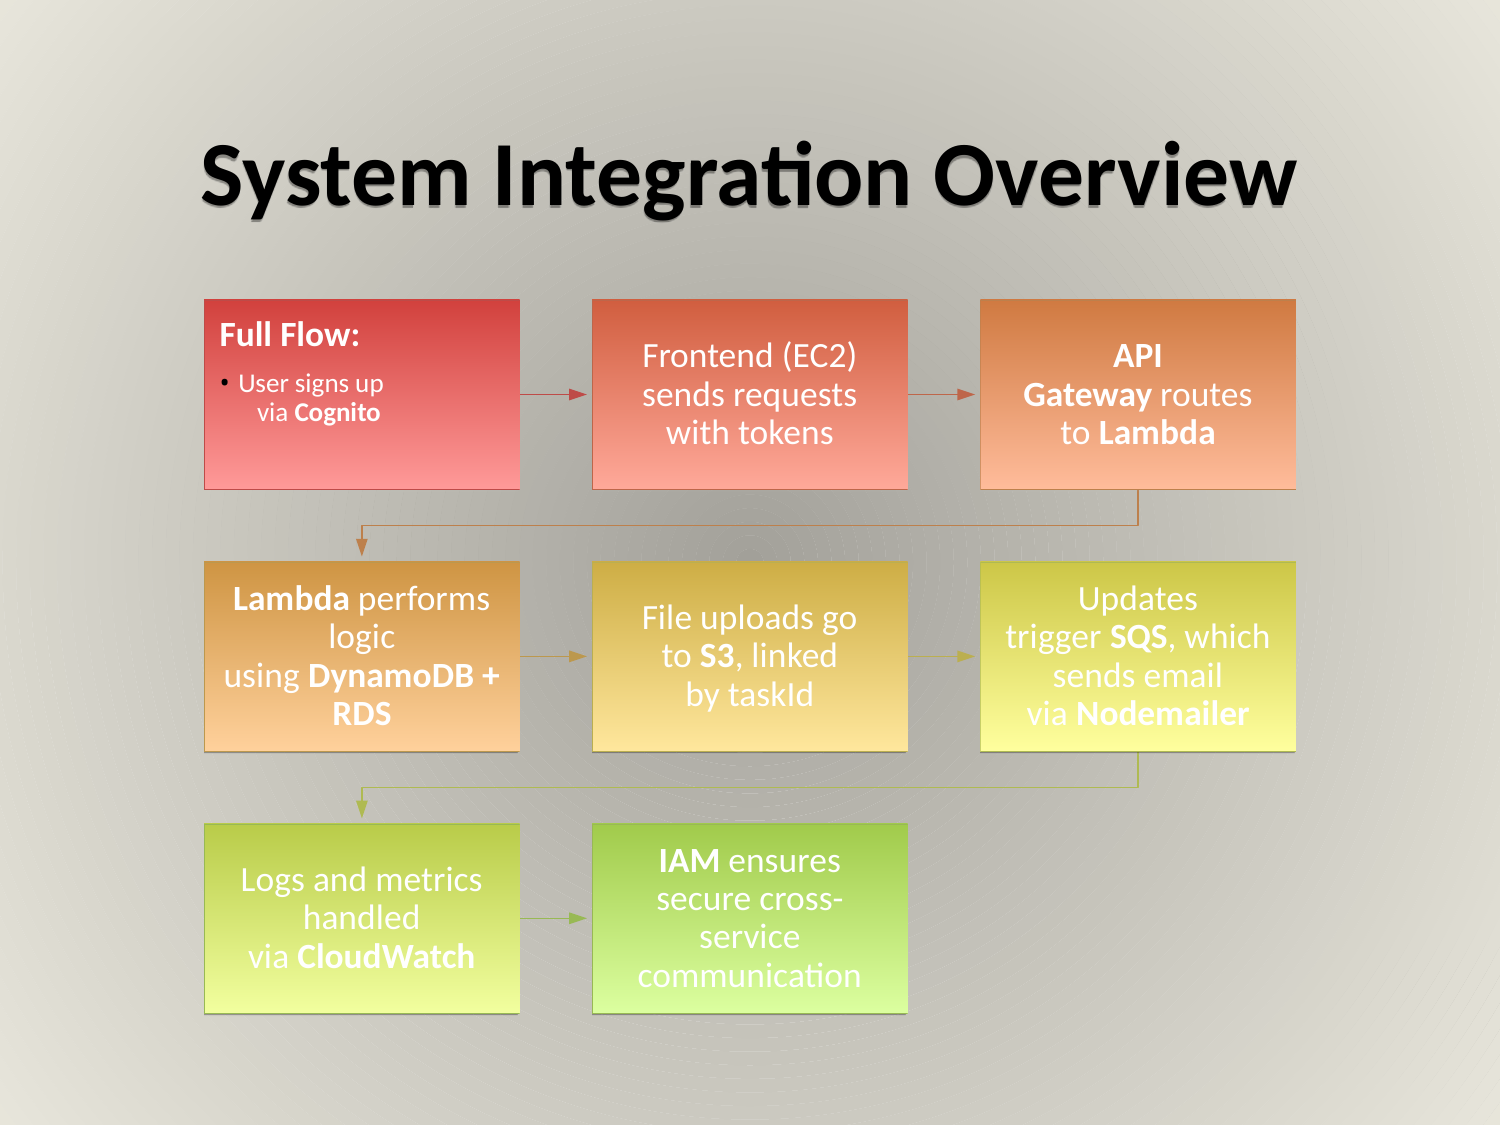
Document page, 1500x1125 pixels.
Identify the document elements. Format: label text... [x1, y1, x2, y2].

text_box Full Flow: User signs up via Cognito [204, 299, 520, 490]
text_box Logs and metrics handled via CloudWatch [204, 823, 520, 1014]
text_box [0, 0, 1500, 1125]
text_box Lambda performs logic using DynamoDB + RDS [204, 561, 520, 752]
text_box IAM ensures secure cross-service communication [592, 823, 908, 1014]
text_box API Gateway routes to Lambda [980, 299, 1296, 490]
text_box Updates trigger SQS, which sends email via Nodemailer [980, 561, 1296, 752]
text_box File uploads go to S3, linked by taskId [592, 561, 908, 752]
text_box Frontend (EC2) sends requests with tokens [592, 299, 908, 490]
title System Integration Overview [103, 59, 1397, 278]
